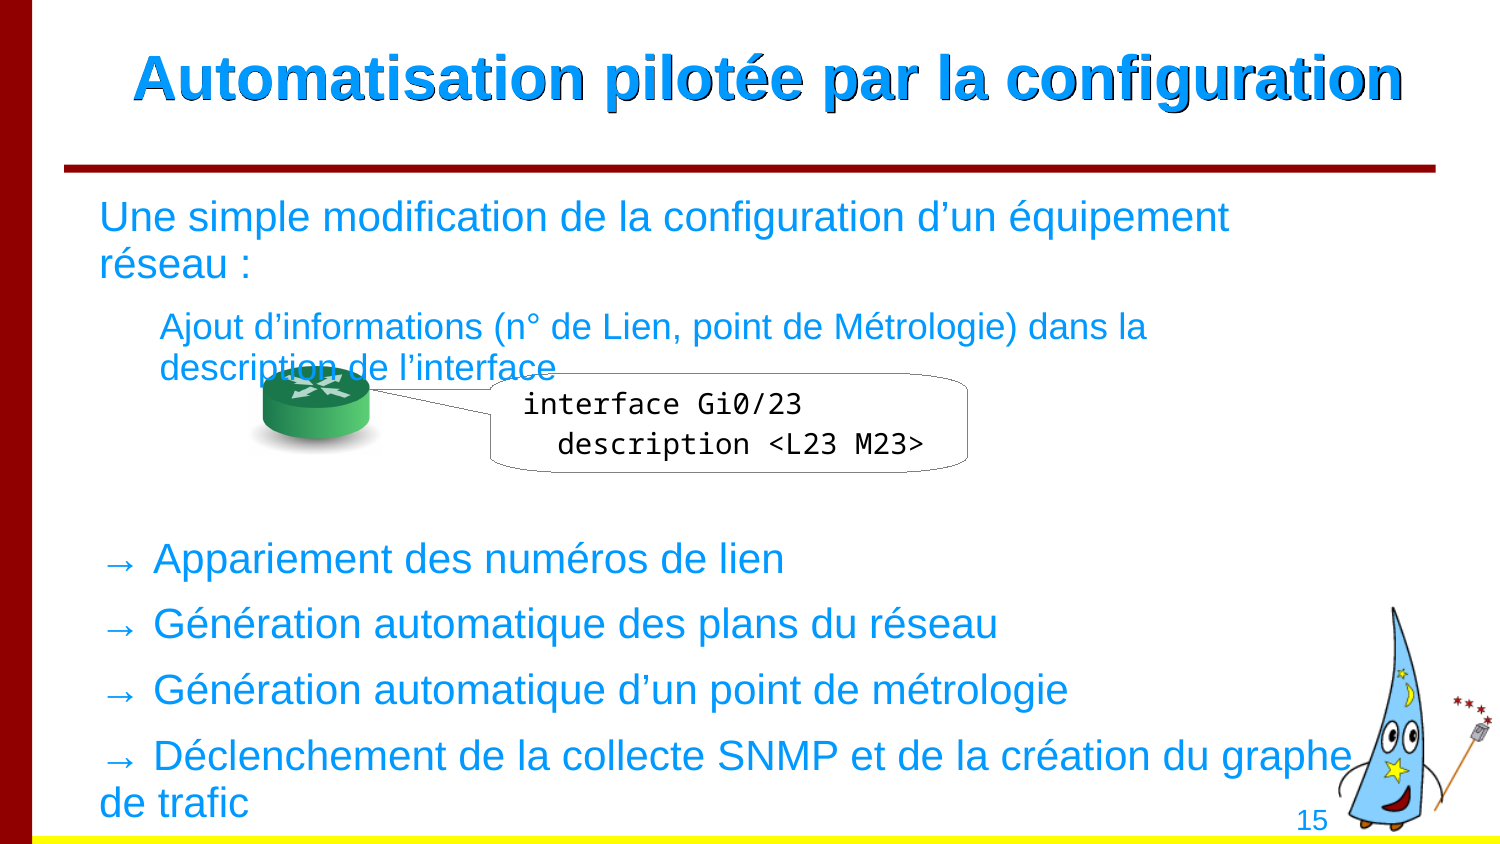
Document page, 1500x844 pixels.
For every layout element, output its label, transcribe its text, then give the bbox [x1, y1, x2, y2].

picture [1338, 606, 1492, 832]
title Automatisation pilotée par la configuration [85, 12, 1452, 145]
list Une simple modification de la configuration d’un équipement réseau : Ajout d’informations (n° de Lien, point de Métrologie) dans la description de l’interface → Appariement des numéros de lien → Génération automatique des plans du réseau → Génération automatique d’un point de métrologie → Déclenchement de la collecte SNMP et de la création du graphe de trafic [27, 192, 1378, 827]
